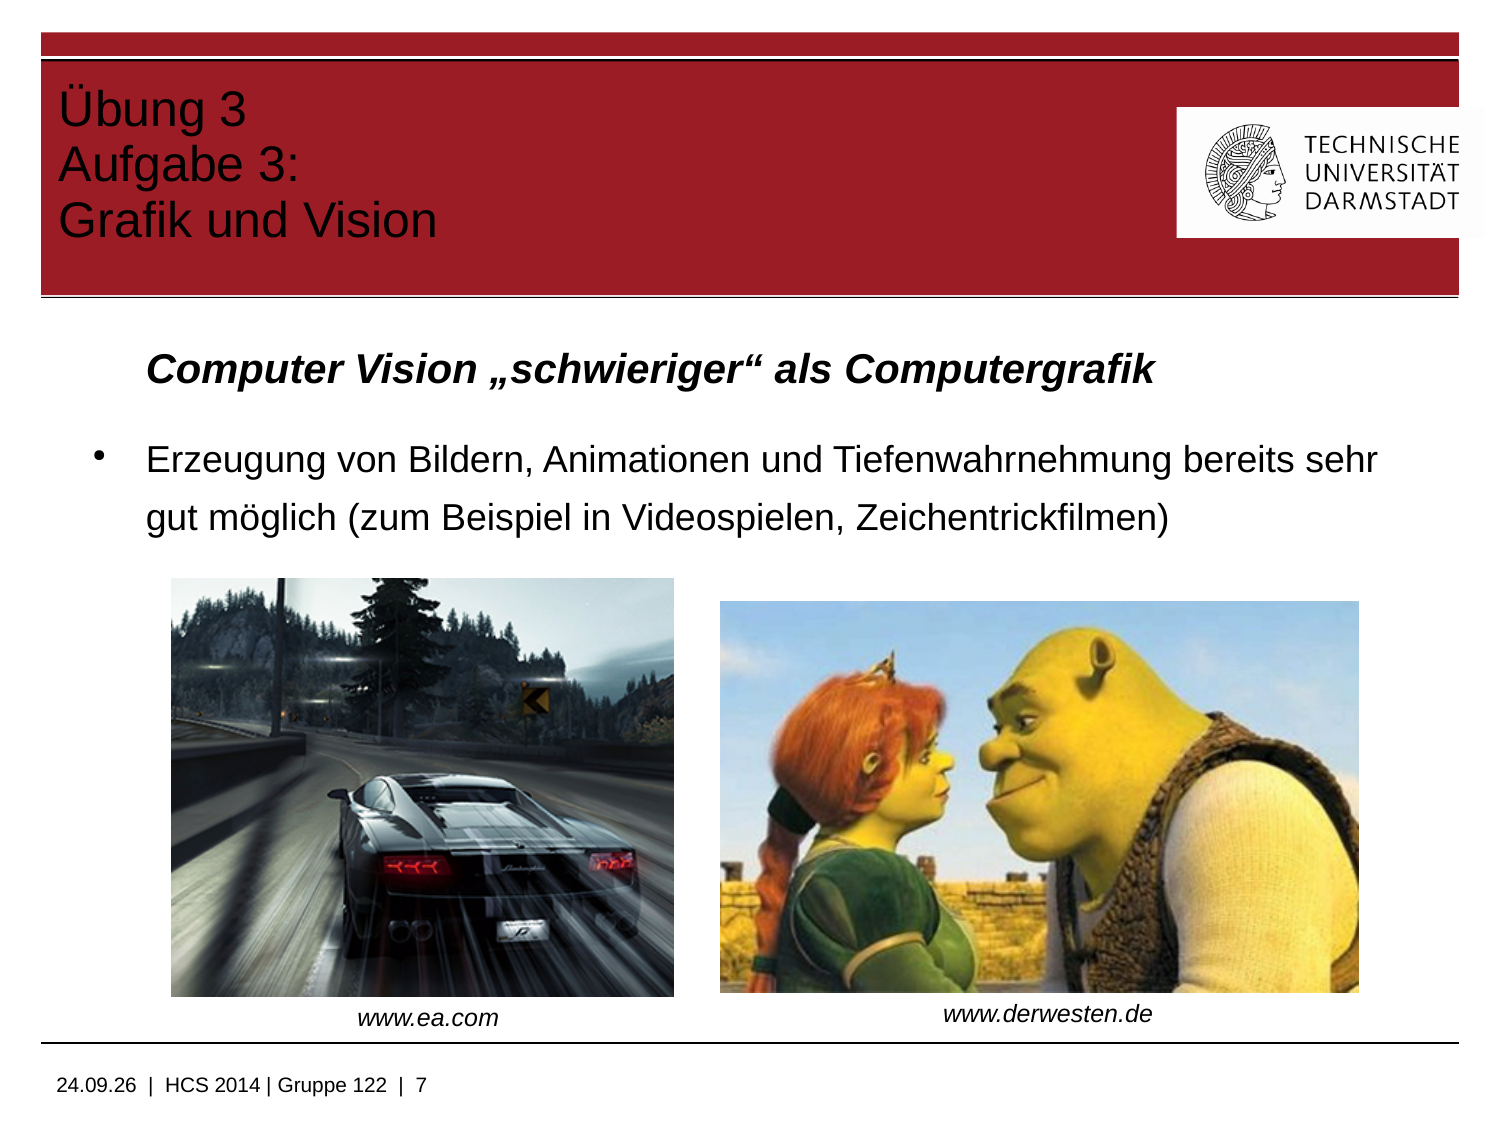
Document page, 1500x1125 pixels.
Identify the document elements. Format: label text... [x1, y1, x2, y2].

title Übung 3 Aufgabe 3: Grafik und Vision [58, 80, 1149, 249]
picture [1176, 107, 1484, 238]
picture [171, 578, 674, 997]
list Computer Vision „schwieriger“ als Computergrafik Erzeugung von Bildern, Animationen und Tiefenwahrnehmung bereits sehr gut möglich (zum Beispiel in Videospielen, Zeichentrickfilmen) [75, 326, 1395, 910]
text_box www.derwesten.de [928, 992, 1170, 1036]
text_box www.ea.com [342, 996, 515, 1040]
picture [720, 601, 1359, 993]
